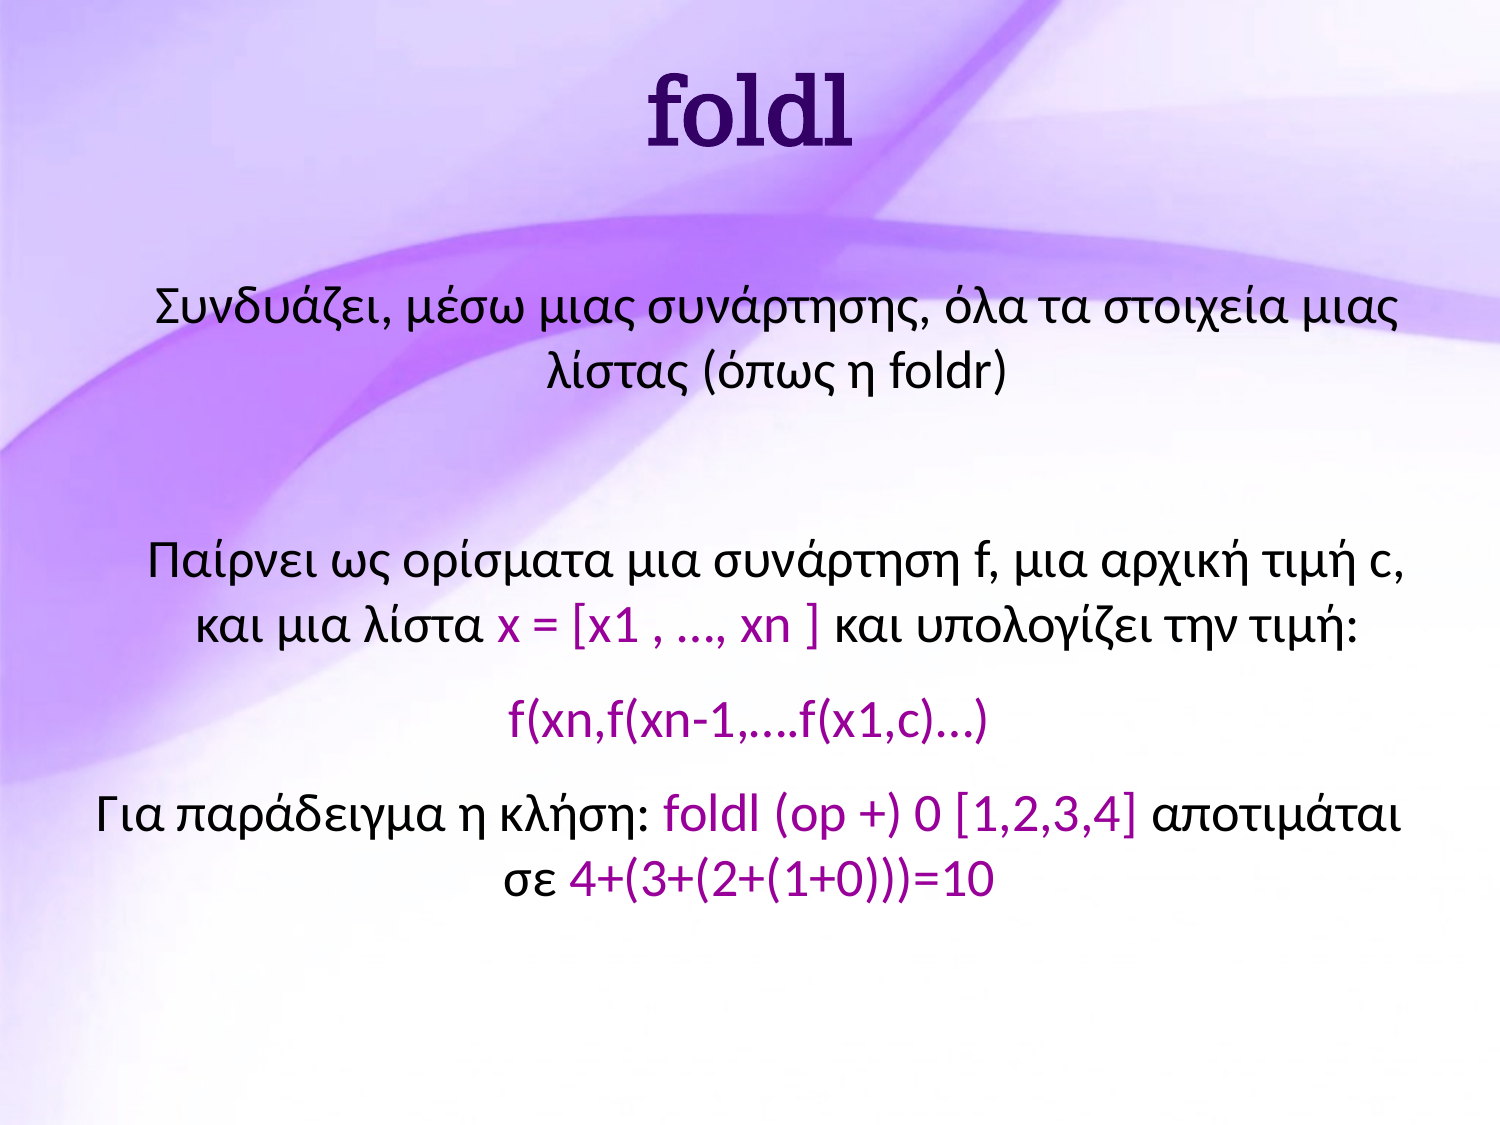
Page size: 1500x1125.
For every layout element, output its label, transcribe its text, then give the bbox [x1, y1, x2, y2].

title foldl [75, 45, 1425, 233]
picture [0, 0, 1500, 1125]
list Συνδυάζει, μέσω μιας συνάρτησης, όλα τα στοιχεία μιας λίστας (όπως η foldr) Παίρνει ως ορίσματα μια συνάρτηση f, μια αρχική τιμή c, και μια λίστα x = [x1 , …, xn ] και υπολογίζει την τιμή: f(xn,f(xn-1,….f(x1,c)…) Για παράδειγμα η κλήση: foldl (op +) 0 [1,2,3,4] αποτιμάται σε 4+(3+(2+(1+0)))=10 [75, 262, 1425, 1005]
